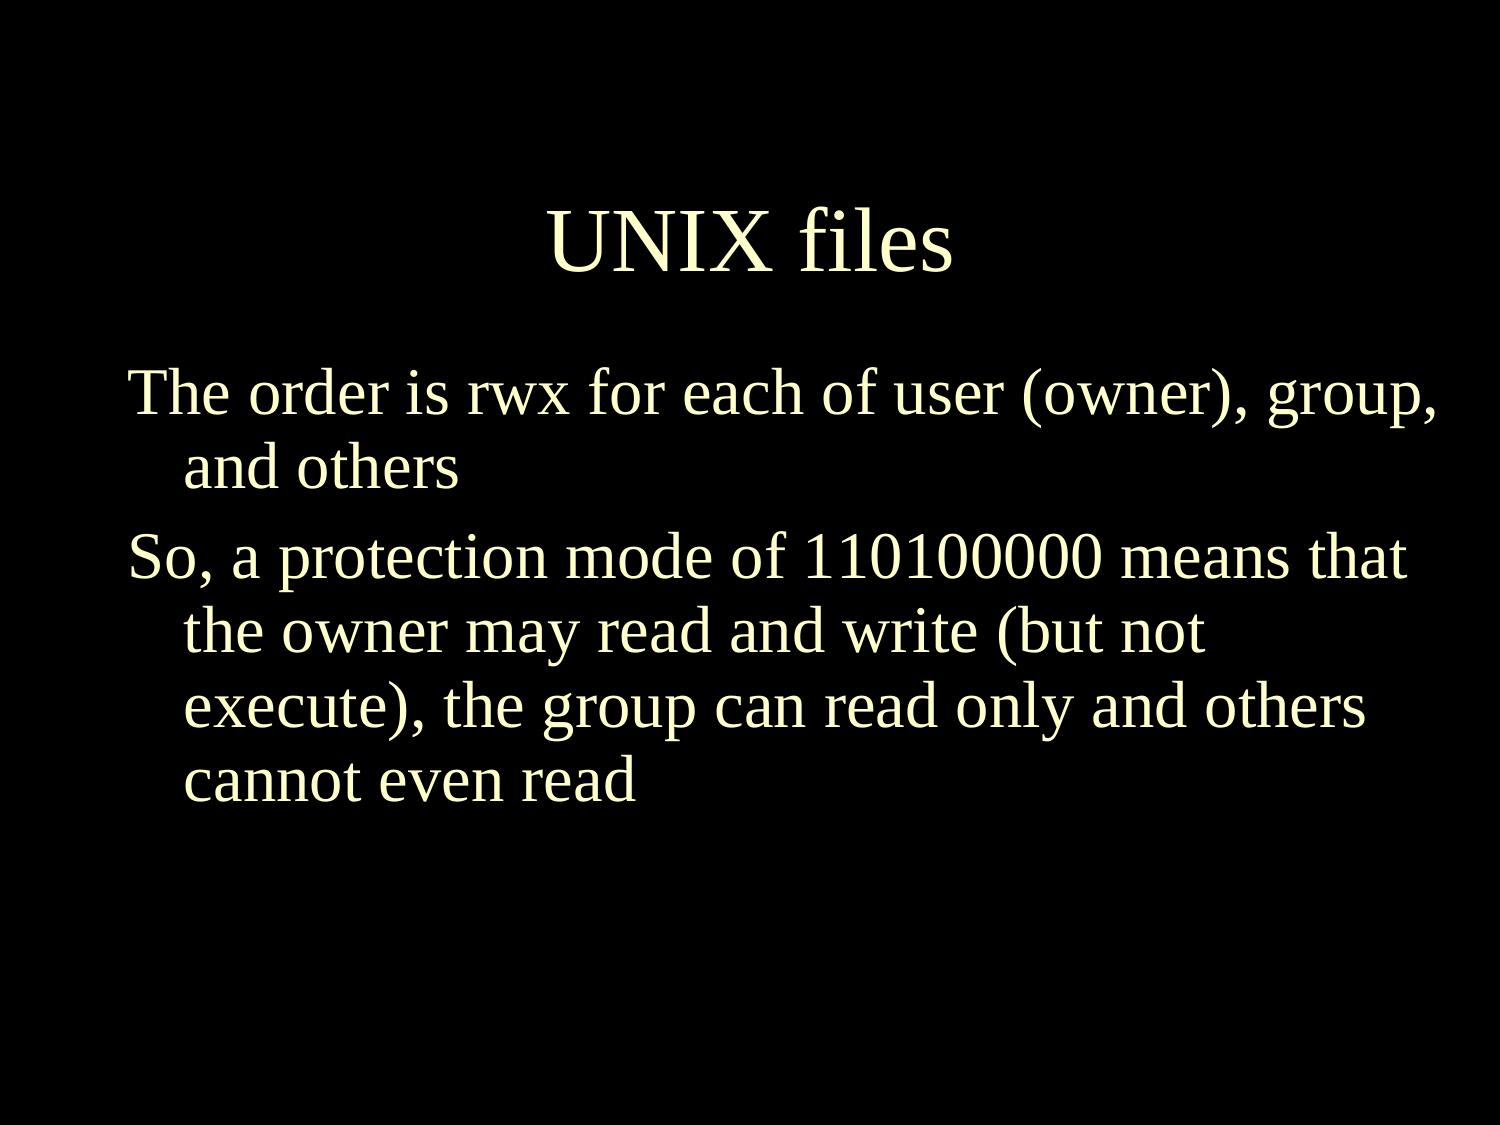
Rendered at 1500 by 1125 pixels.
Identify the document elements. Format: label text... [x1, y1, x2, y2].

title UNIX files [22, 145, 1480, 336]
list The order is rwx for each of user (owner), group, and others So, a protection mode of 110100000 means that the owner may read and write (but not execute), the group can read only and others cannot even read [112, 347, 1482, 1026]
